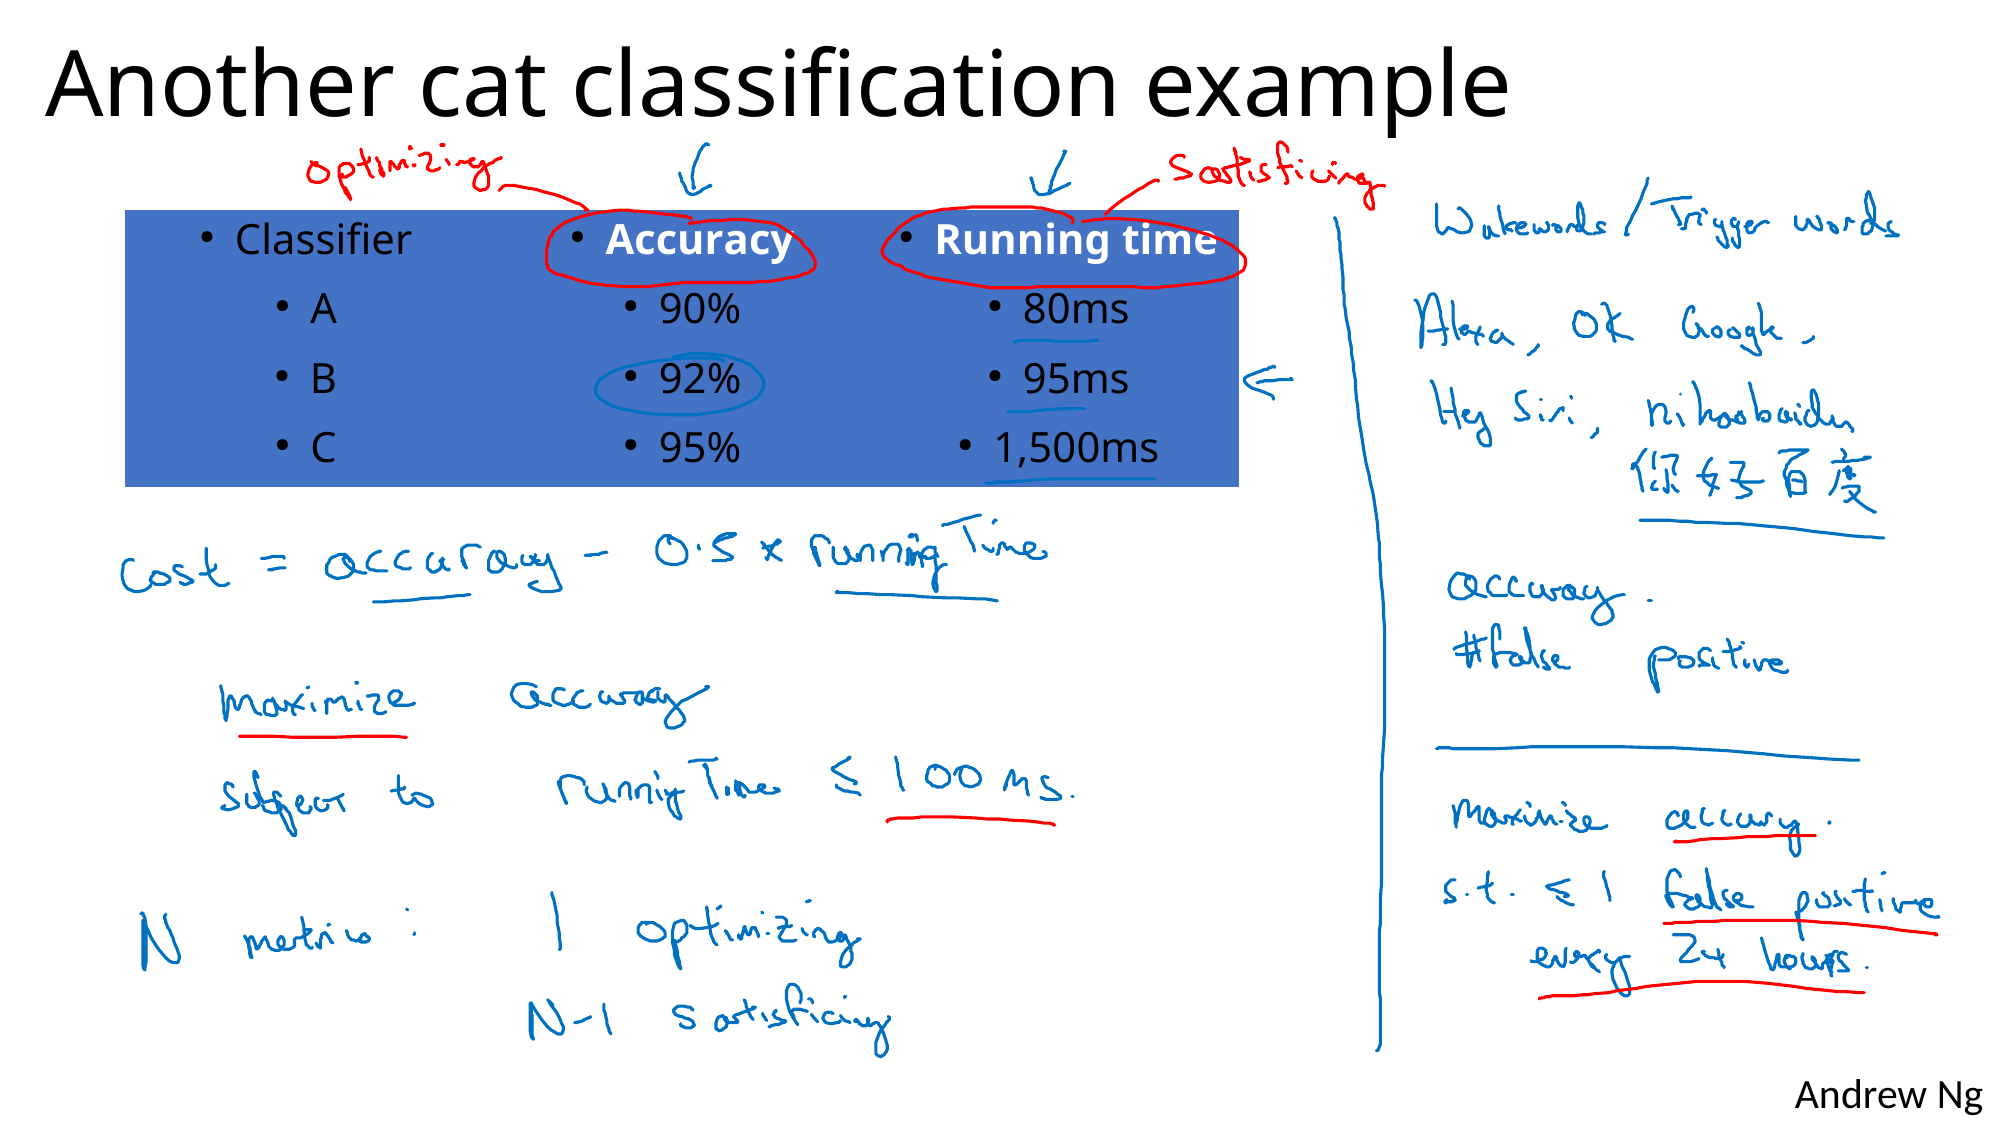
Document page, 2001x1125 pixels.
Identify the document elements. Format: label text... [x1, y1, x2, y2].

picture [118, 138, 1942, 1061]
title Another cat classification example [30, 29, 2000, 248]
